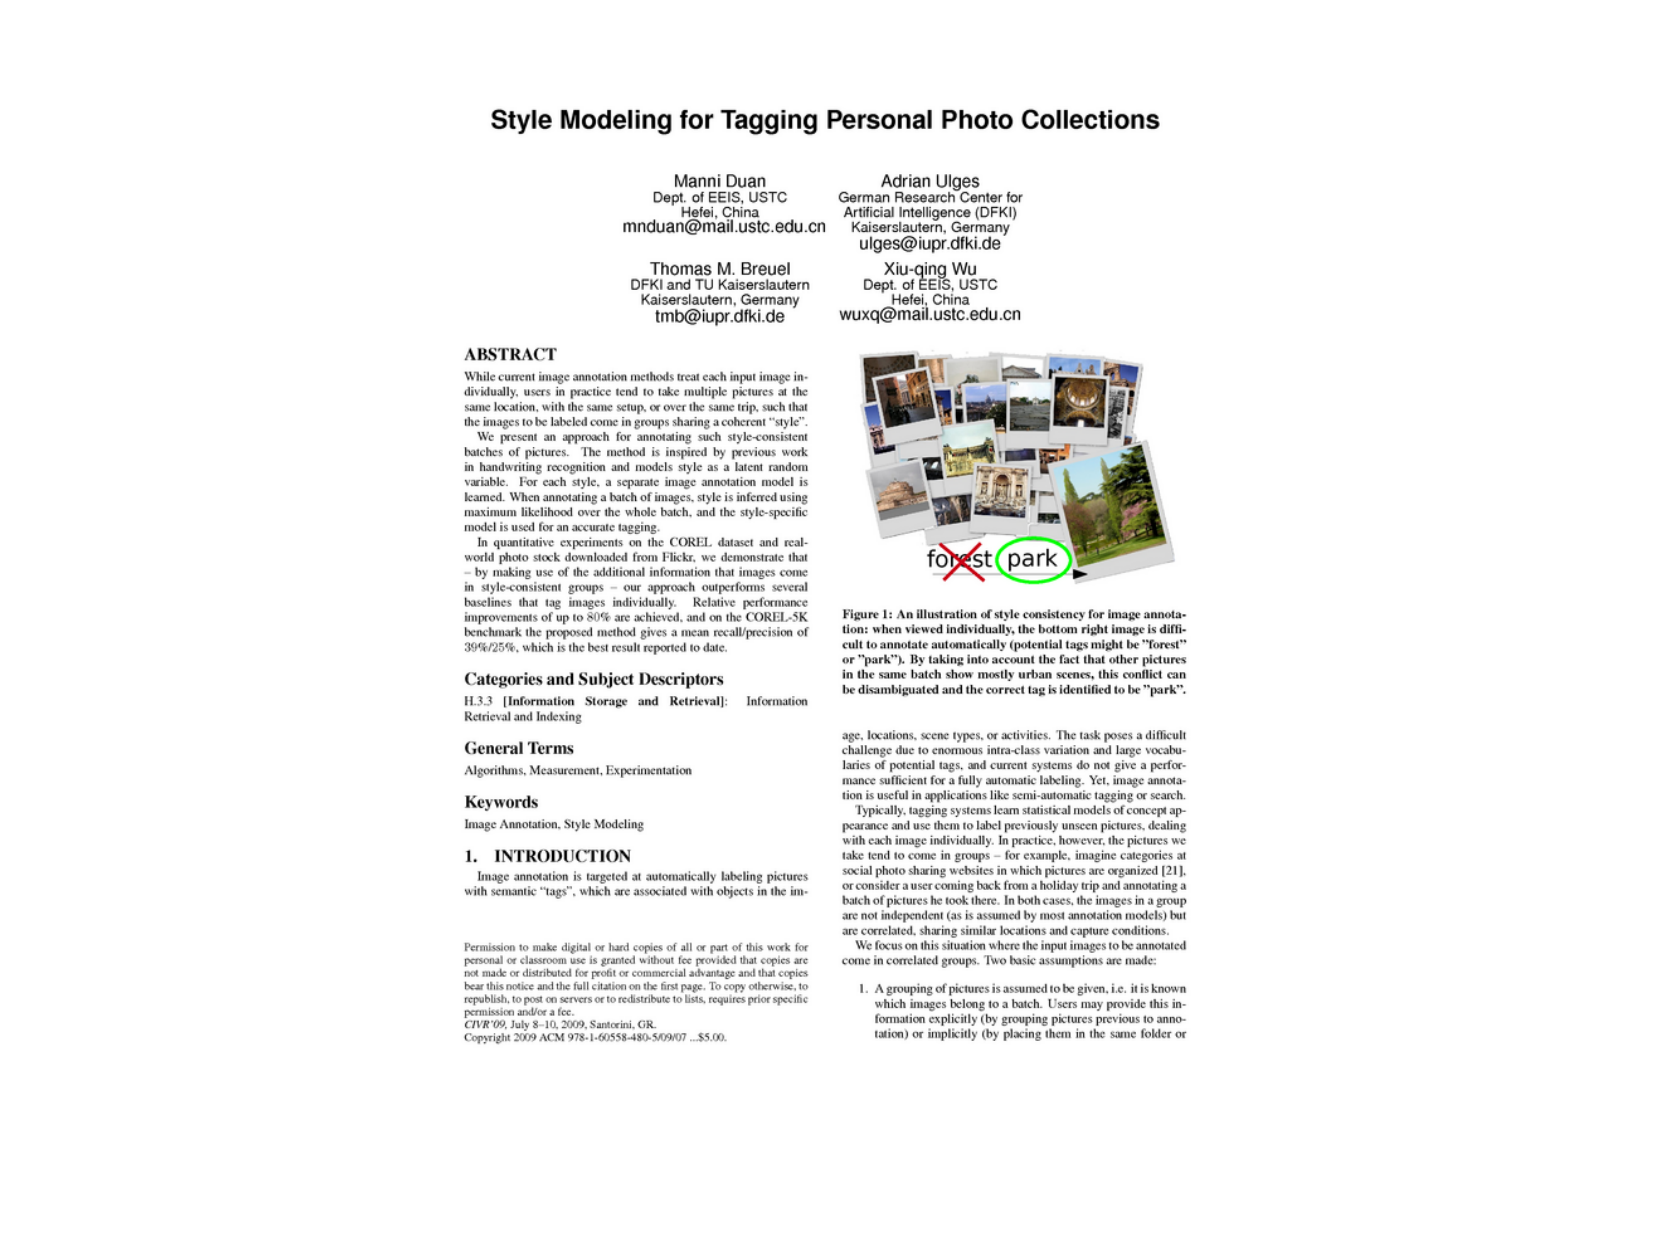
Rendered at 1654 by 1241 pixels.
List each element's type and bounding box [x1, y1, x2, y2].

picture [387, 7, 1243, 1218]
